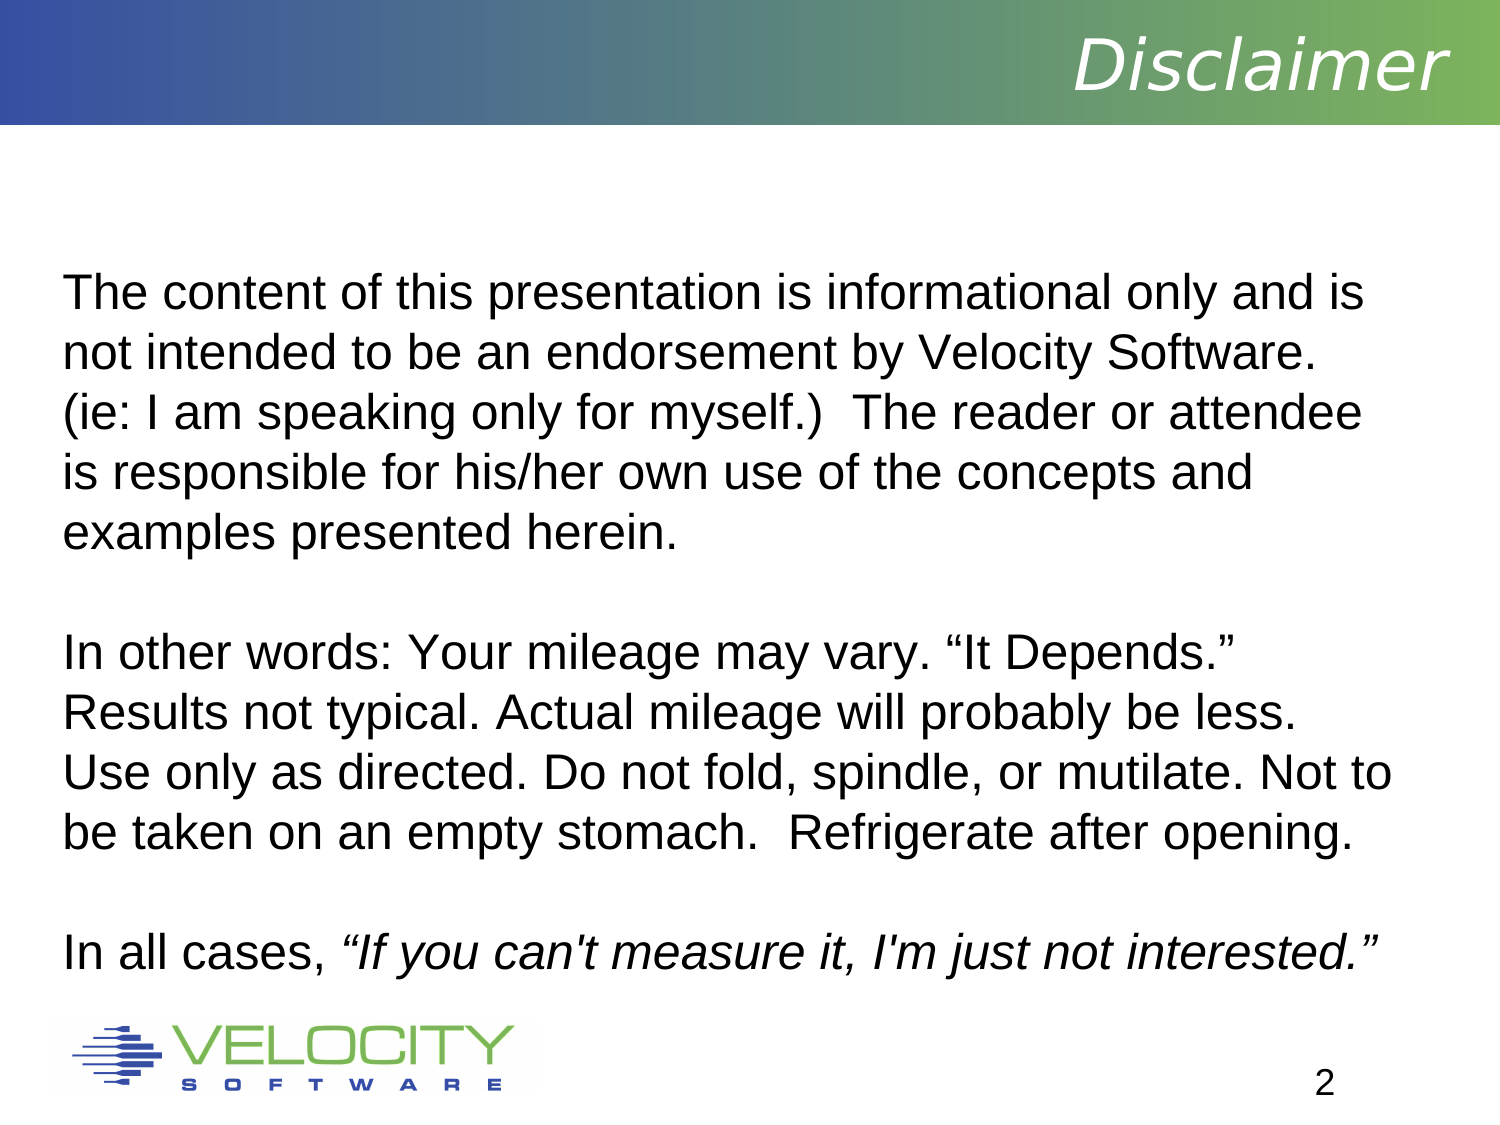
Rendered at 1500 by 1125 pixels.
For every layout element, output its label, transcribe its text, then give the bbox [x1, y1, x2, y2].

picture [50, 1021, 538, 1094]
title Disclaimer [62, 12, 1463, 113]
text_box The content of this presentation is informational only and is not intended to be an endorsement by Velocity Software. (ie: I am speaking only for myself.) The reader or attendee is responsible for his/her own use of the concepts and examples presented herein. In other words: Your mileage may vary. “It Depends.” Results not typical. Actual mileage will probably be less. Use only as directed. Do not fold, spindle, or mutilate. Not to be taken on an empty stomach. Refrigerate after opening. In all cases, “If you can't measure it, I'm just not interested.” [62, 259, 1438, 980]
